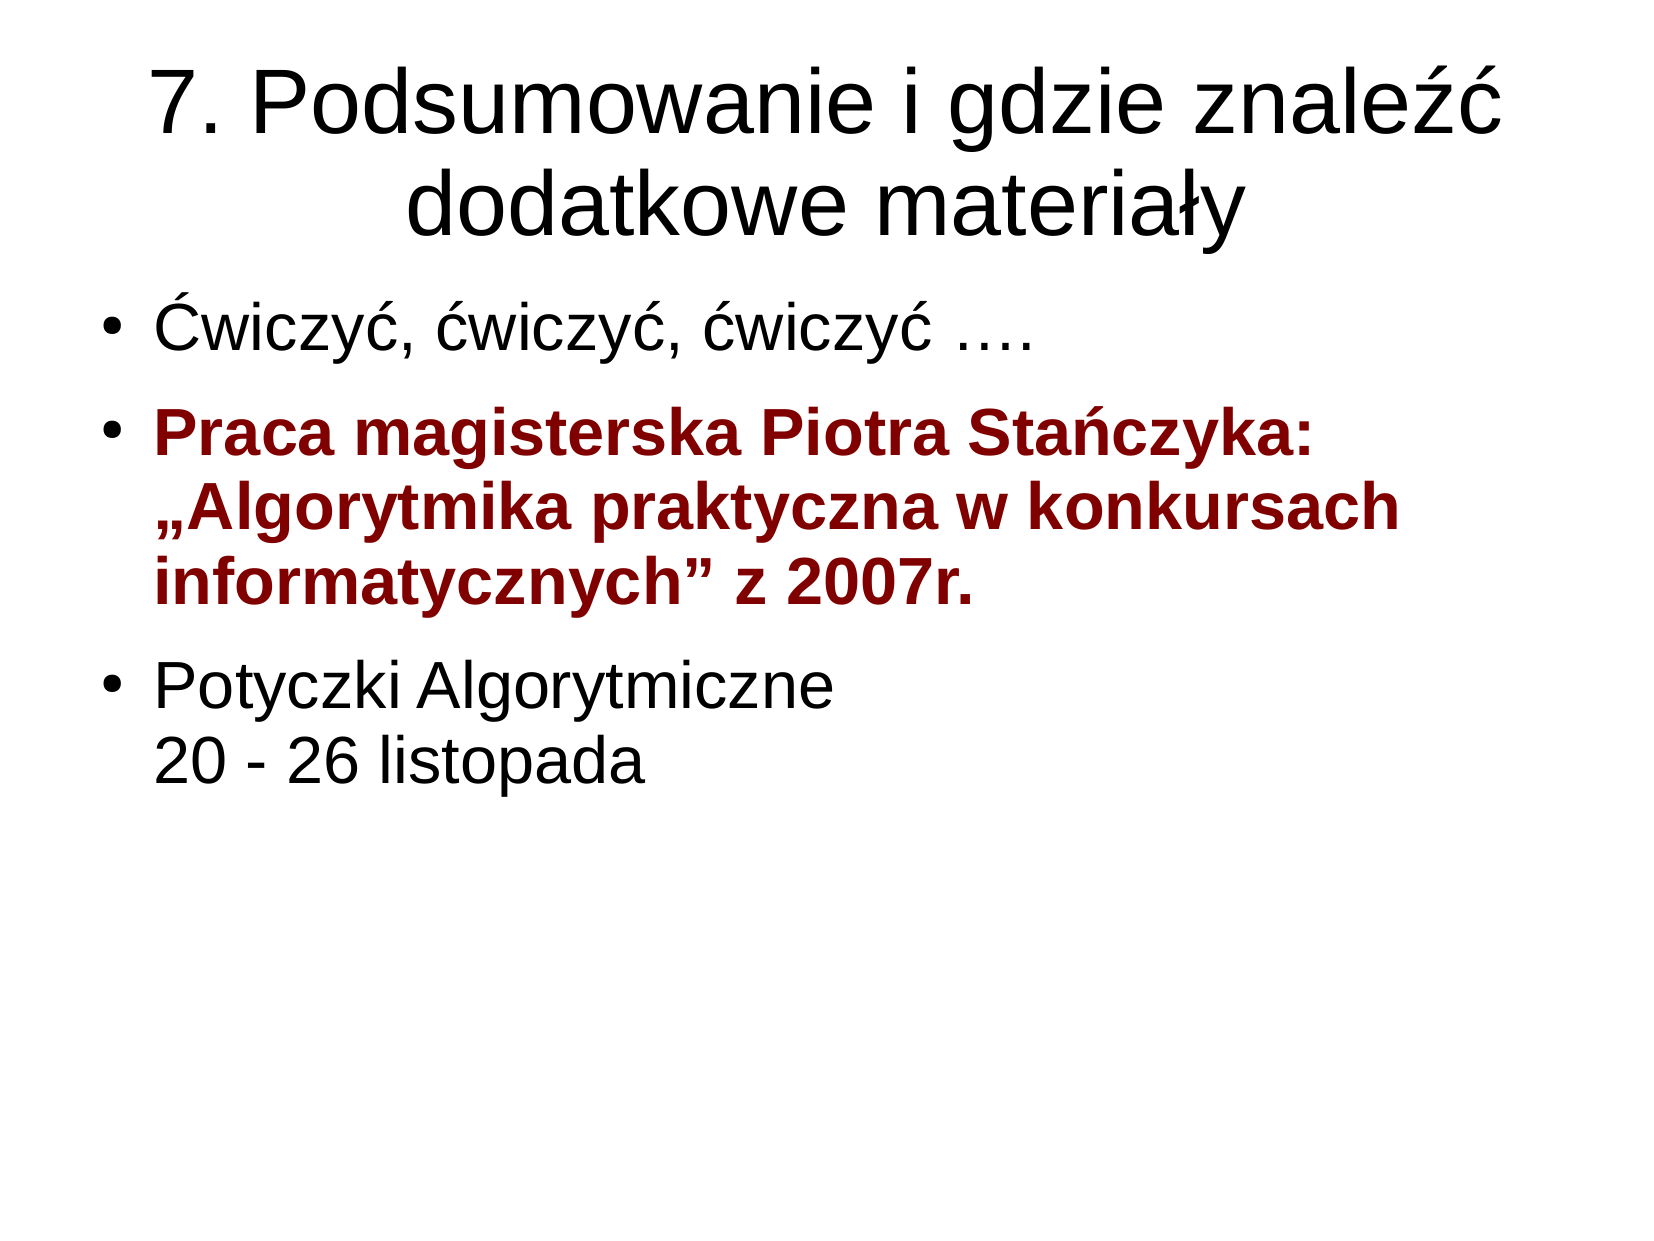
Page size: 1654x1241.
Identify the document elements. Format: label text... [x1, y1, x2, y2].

title 7. Podsumowanie i gdzie znaleźć dodatkowe materiały [82, 49, 1571, 257]
list Ćwiczyć, ćwiczyć, ćwiczyć …. Praca magisterska Piotra Stańczyka: „Algorytmika praktyczna w konkursach informatycznych” z 2007r. Potyczki Algorytmiczne 20 - 26 listopada [82, 290, 1571, 1010]
